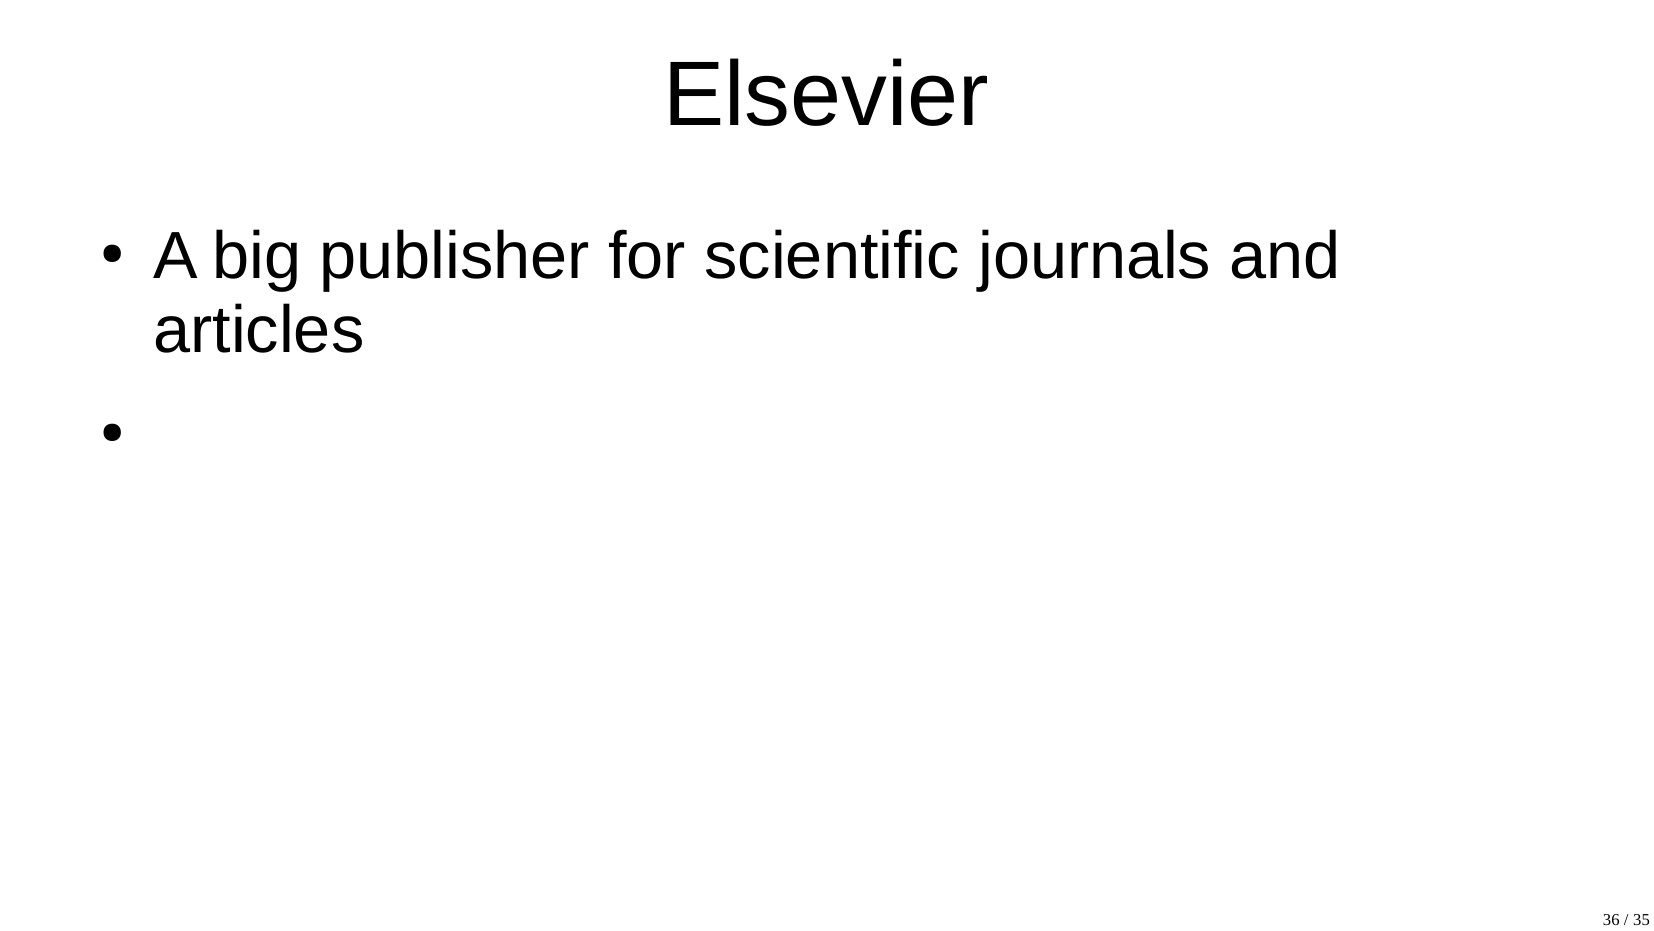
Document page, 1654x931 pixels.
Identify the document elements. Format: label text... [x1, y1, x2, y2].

list A big publisher for scientific journals and articles [82, 217, 1571, 758]
title Elsevier [82, 37, 1571, 151]
